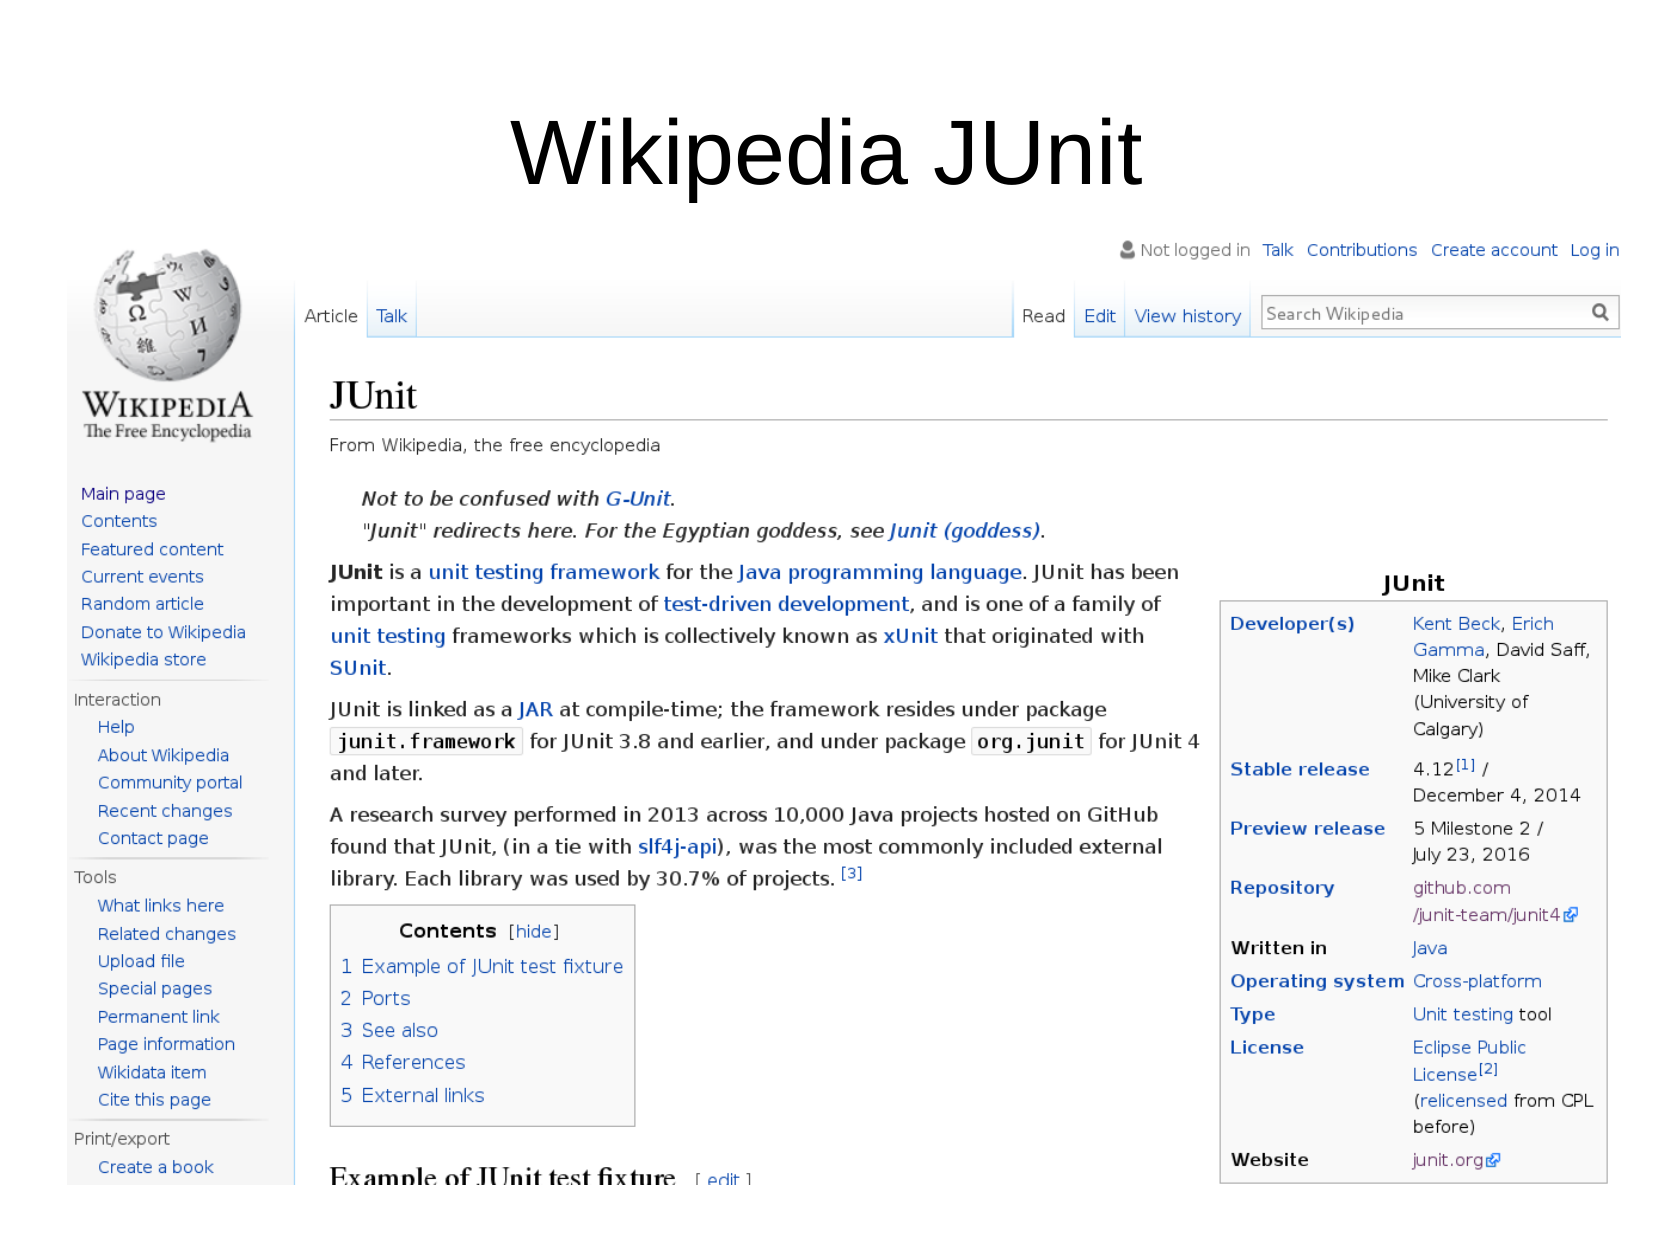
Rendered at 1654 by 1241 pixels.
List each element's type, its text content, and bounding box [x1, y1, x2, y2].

title Wikipedia JUnit [82, 49, 1571, 230]
picture [67, 230, 1621, 1186]
